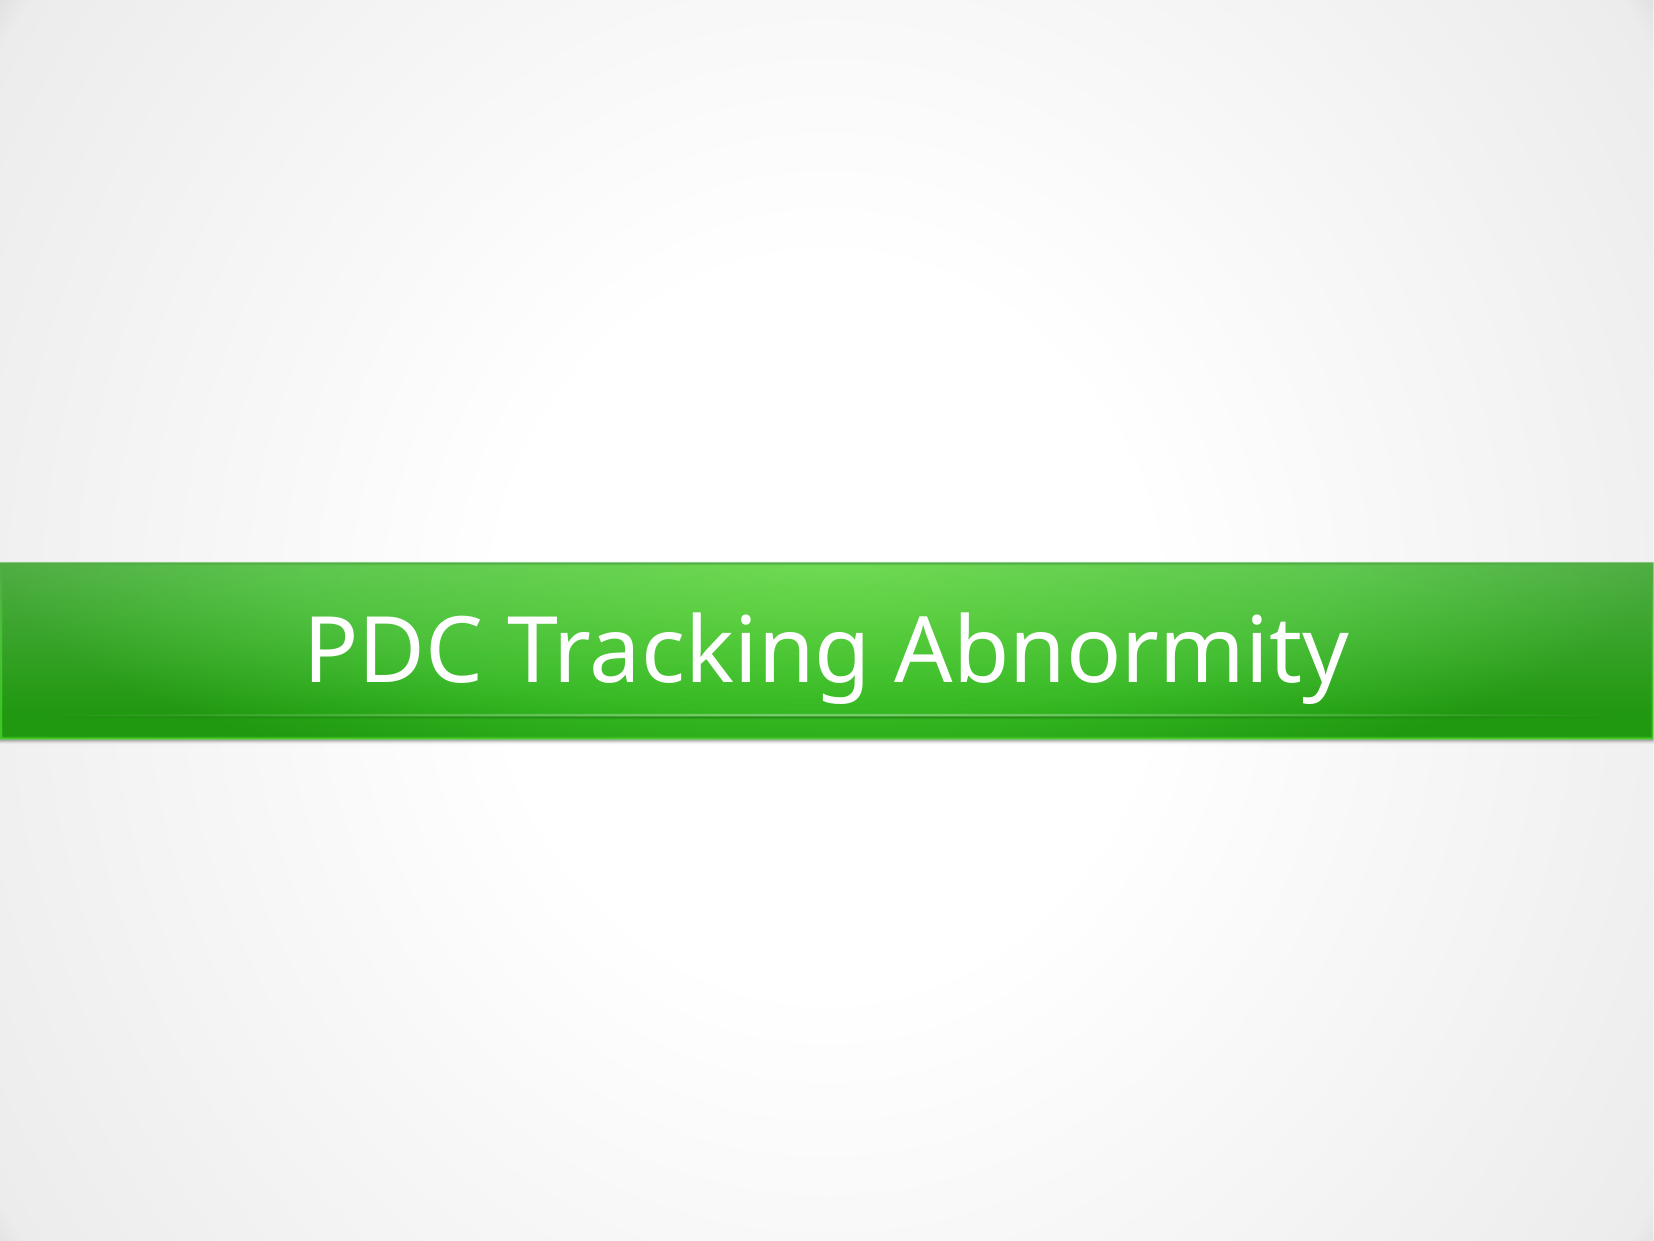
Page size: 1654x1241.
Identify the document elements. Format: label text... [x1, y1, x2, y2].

title PDC Tracking Abnormity [82, 578, 1571, 715]
picture [0, 0, 1654, 1241]
